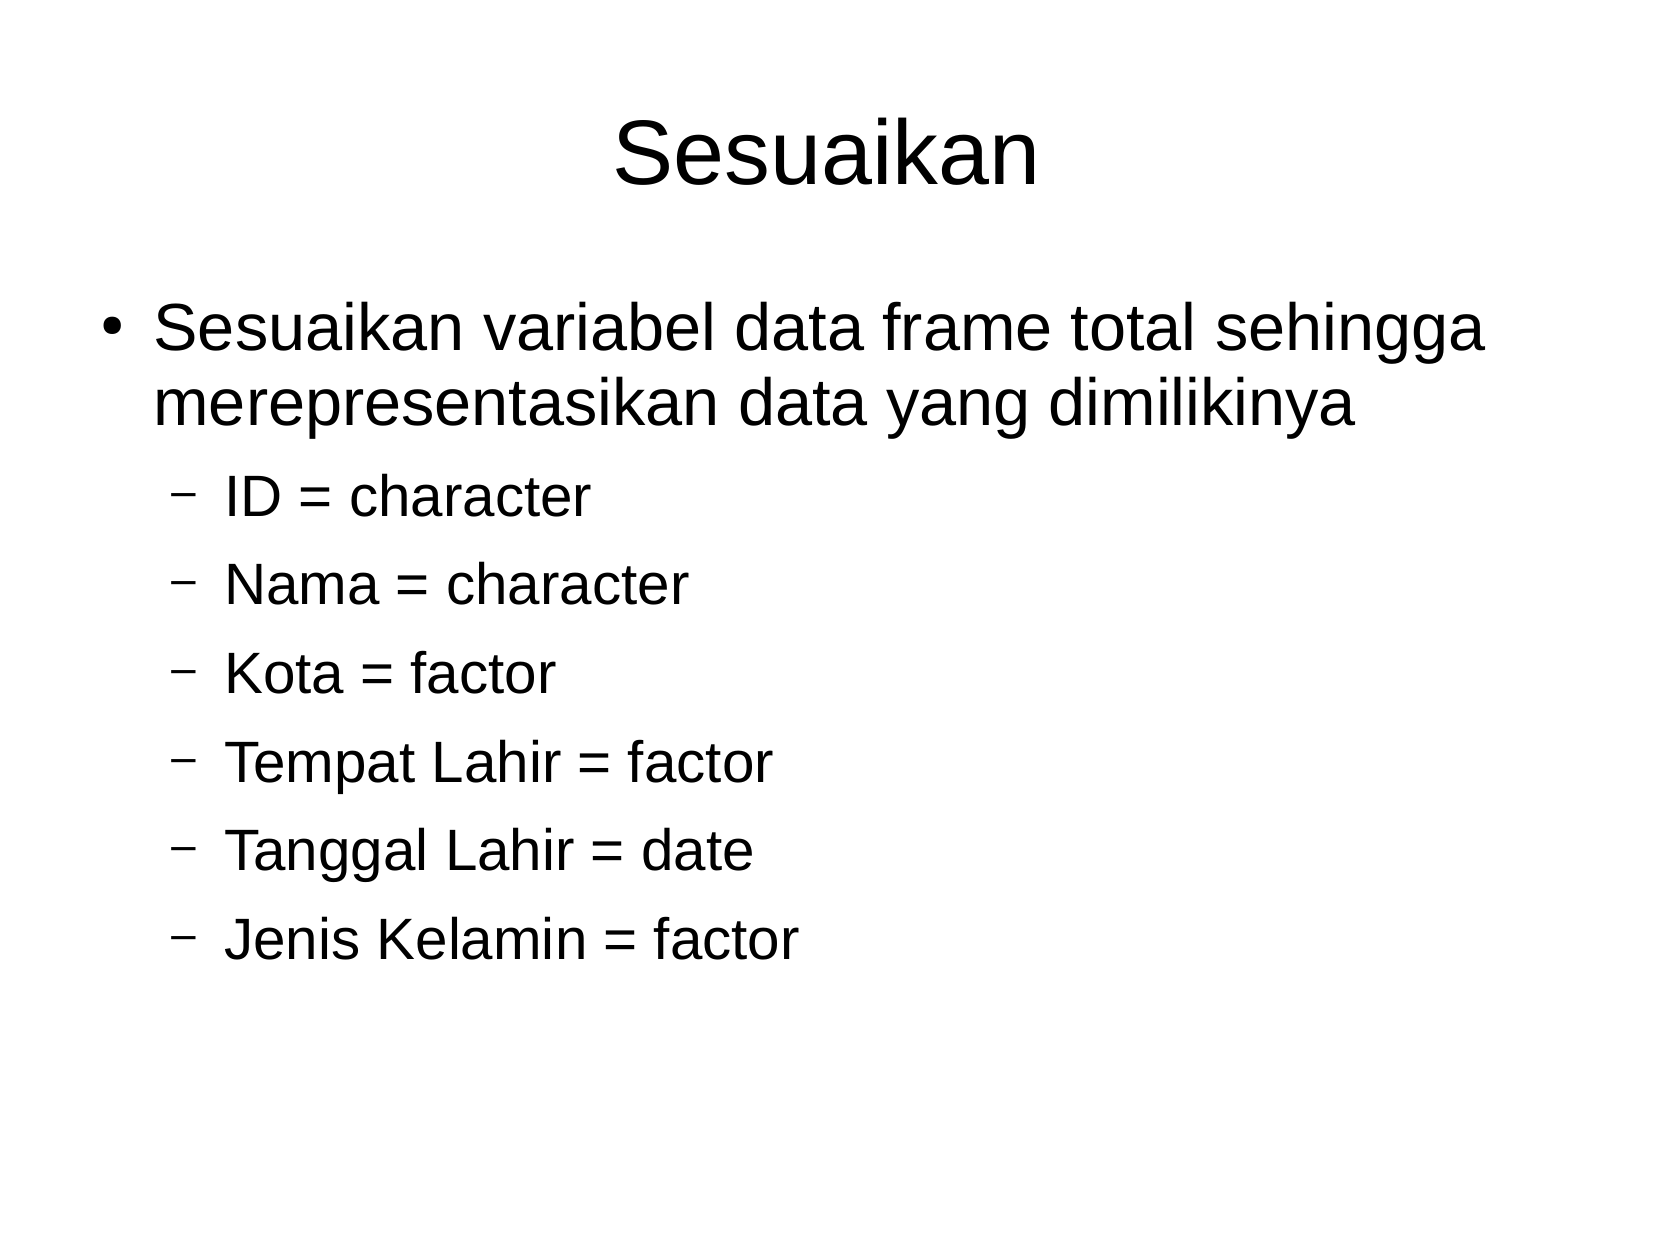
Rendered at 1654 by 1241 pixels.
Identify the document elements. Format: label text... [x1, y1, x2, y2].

list Sesuaikan variabel data frame total sehingga merepresentasikan data yang dimilikinya ID = character Nama = character Kota = factor Tempat Lahir = factor Tanggal Lahir = date Jenis Kelamin = factor [82, 290, 1571, 1010]
title Sesuaikan [82, 49, 1571, 257]
